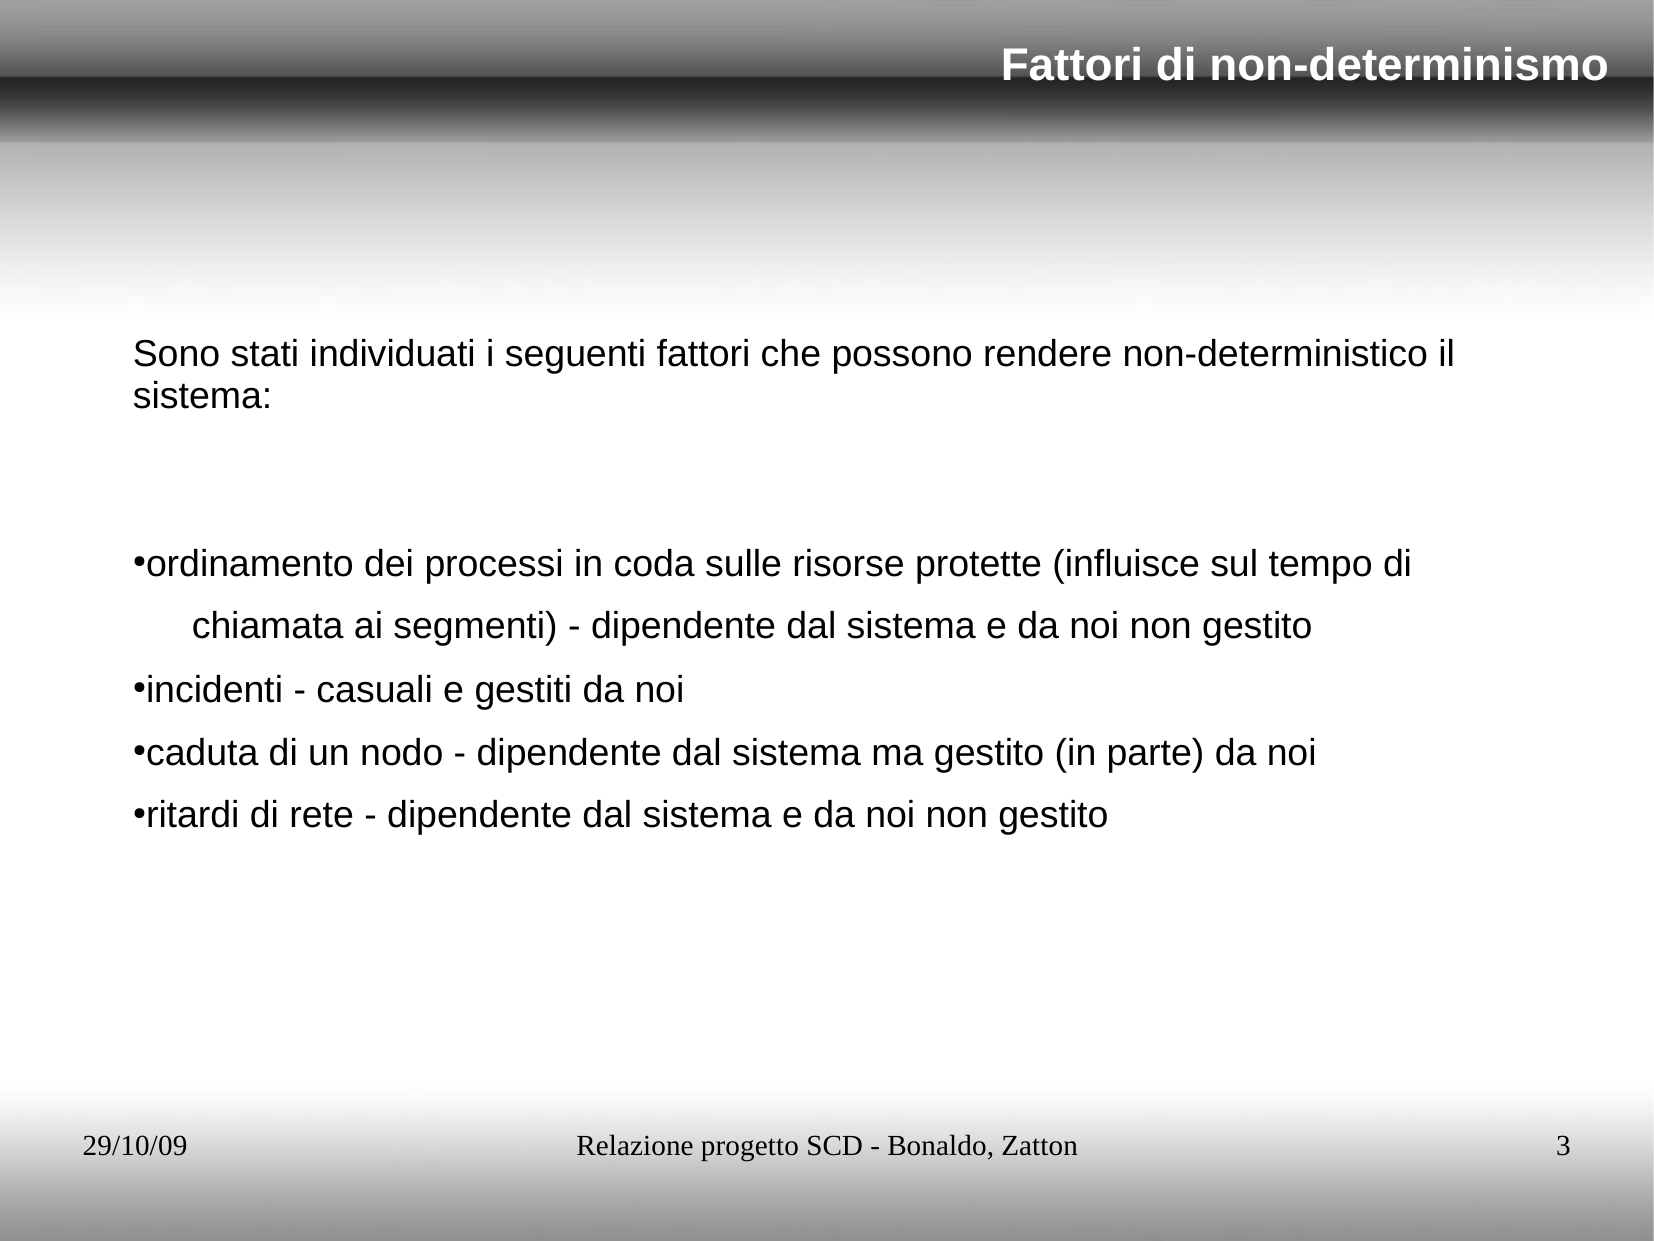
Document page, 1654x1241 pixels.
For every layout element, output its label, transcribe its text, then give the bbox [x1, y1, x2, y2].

text_box Sono stati individuati i seguenti fattori che possono rendere non-deterministico il sistema: ordinamento dei processi in coda sulle risorse protette (influisce sul tempo di chiamata ai segmenti) - dipendente dal sistema e da noi non gestito incidenti - casuali e gestiti da noi caduta di un nodo - dipendente dal sistema ma gestito (in parte) da noi ritardi di rete - dipendente dal sistema e da noi non gestito [118, 324, 1506, 916]
picture [0, 0, 1654, 1241]
text_box Fattori di non-determinismo [679, 31, 1625, 119]
